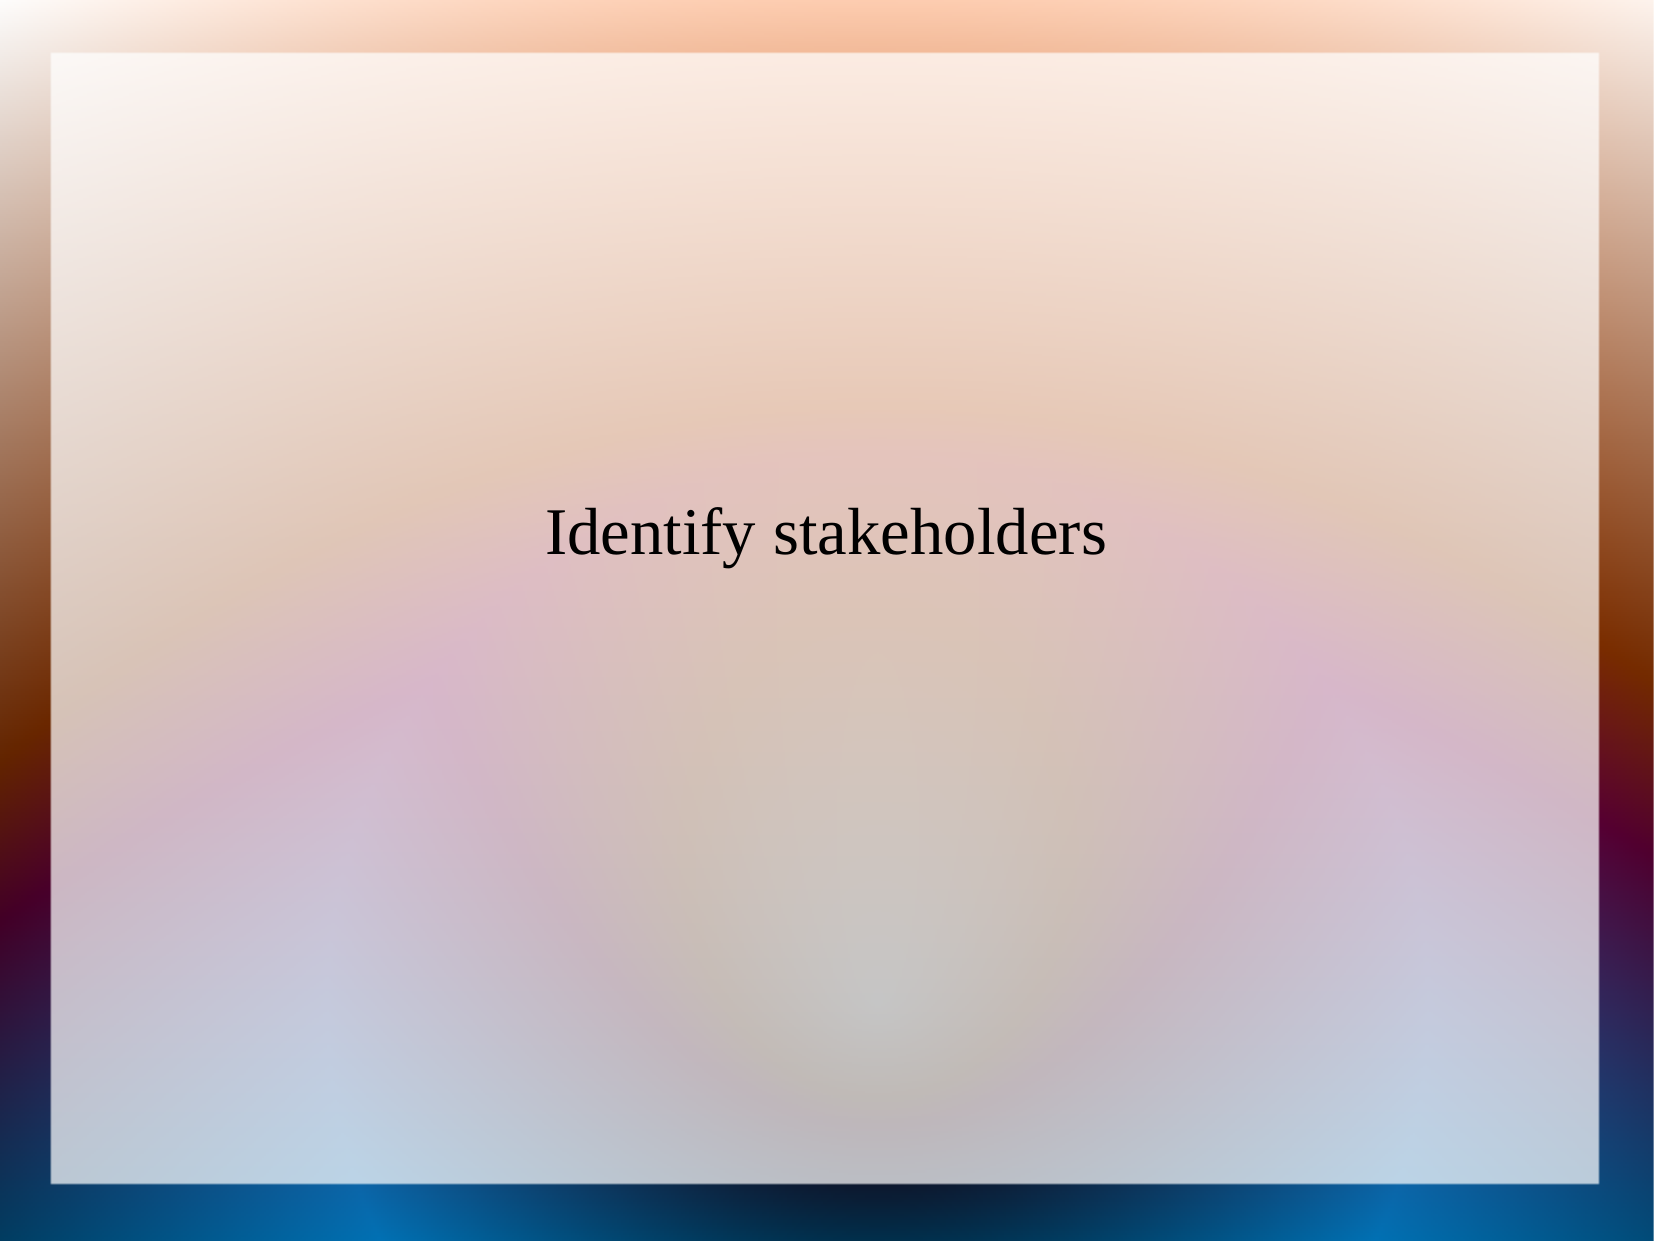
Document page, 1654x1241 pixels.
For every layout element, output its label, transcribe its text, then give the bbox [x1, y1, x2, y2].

subtitle Identify stakeholders [82, 55, 1571, 1010]
picture [0, 0, 1654, 1241]
